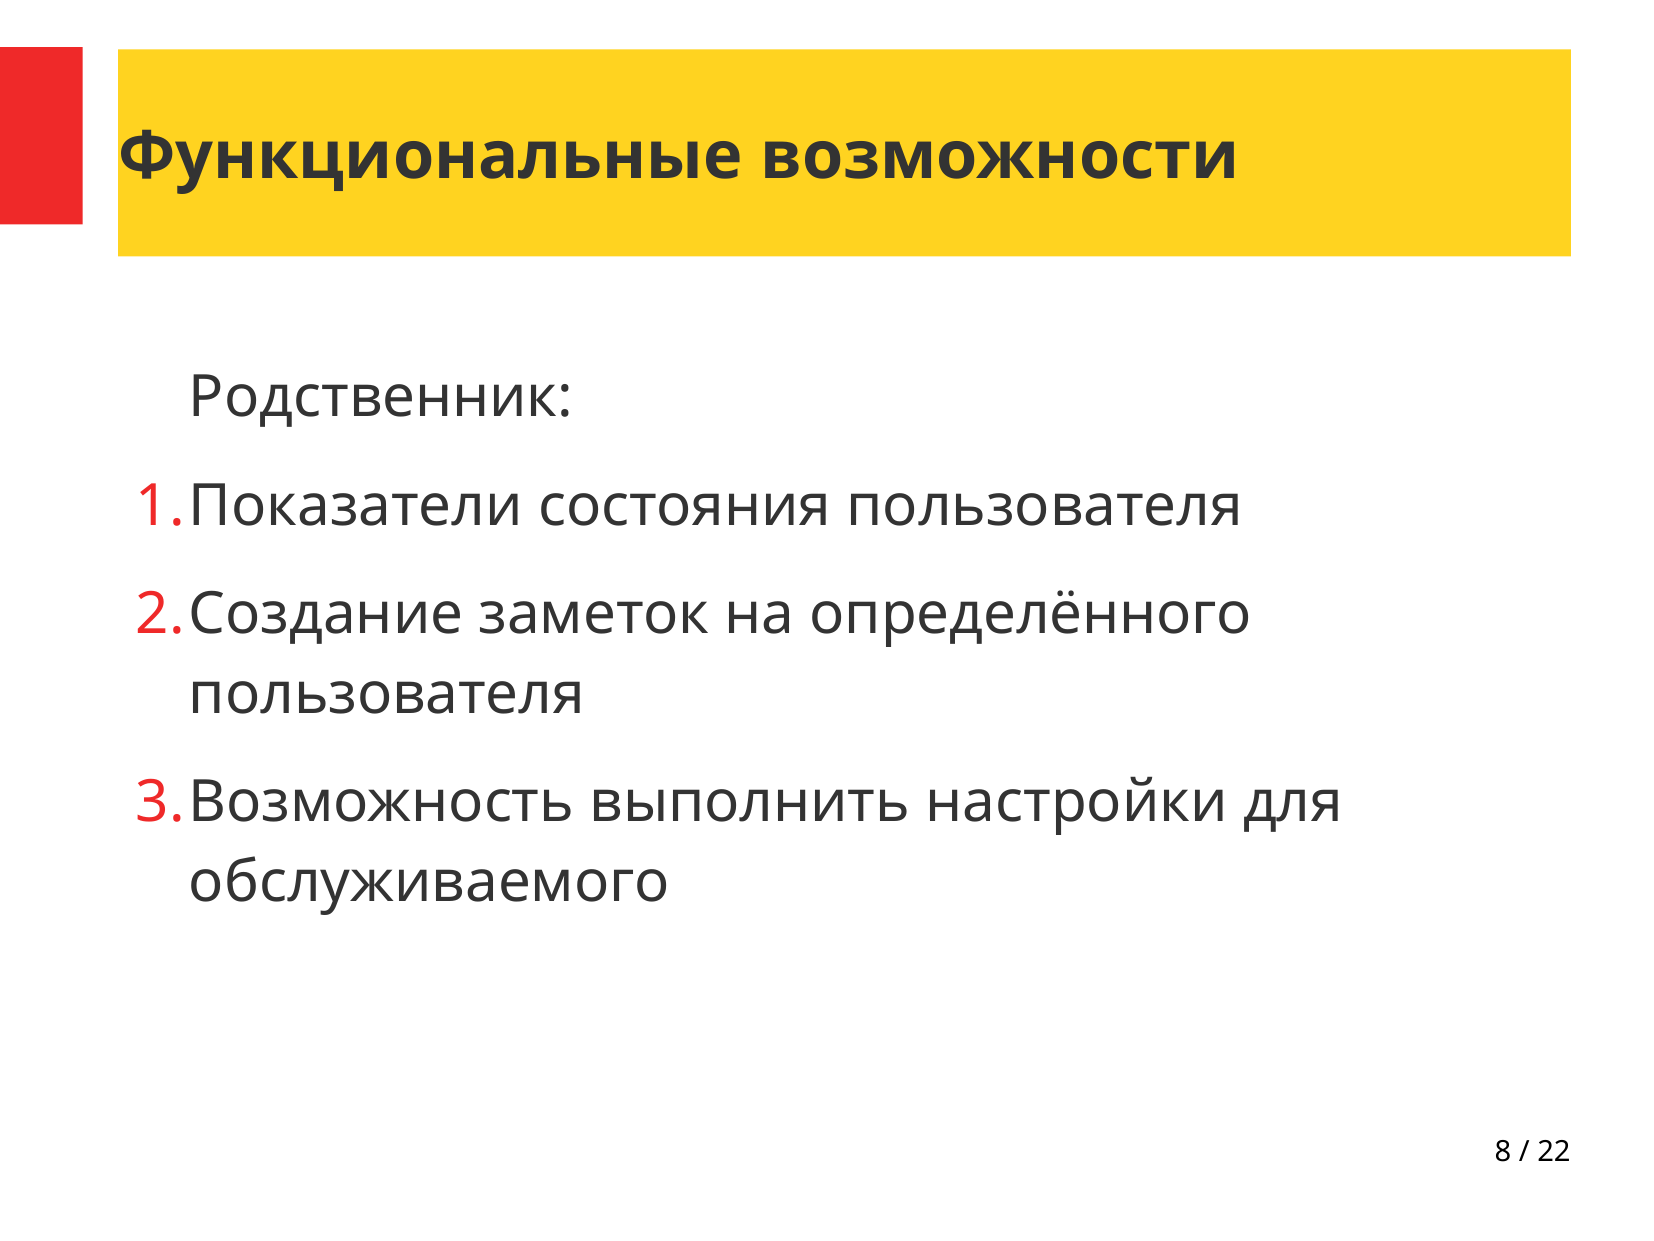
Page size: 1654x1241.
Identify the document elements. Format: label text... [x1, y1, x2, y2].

list Родственник: Показатели состояния пользователя Создание заметок на определённого пользователя Возможность выполнить настройки для обслуживаемого [118, 354, 1536, 1074]
title Функциональные возможности [118, 49, 1571, 257]
